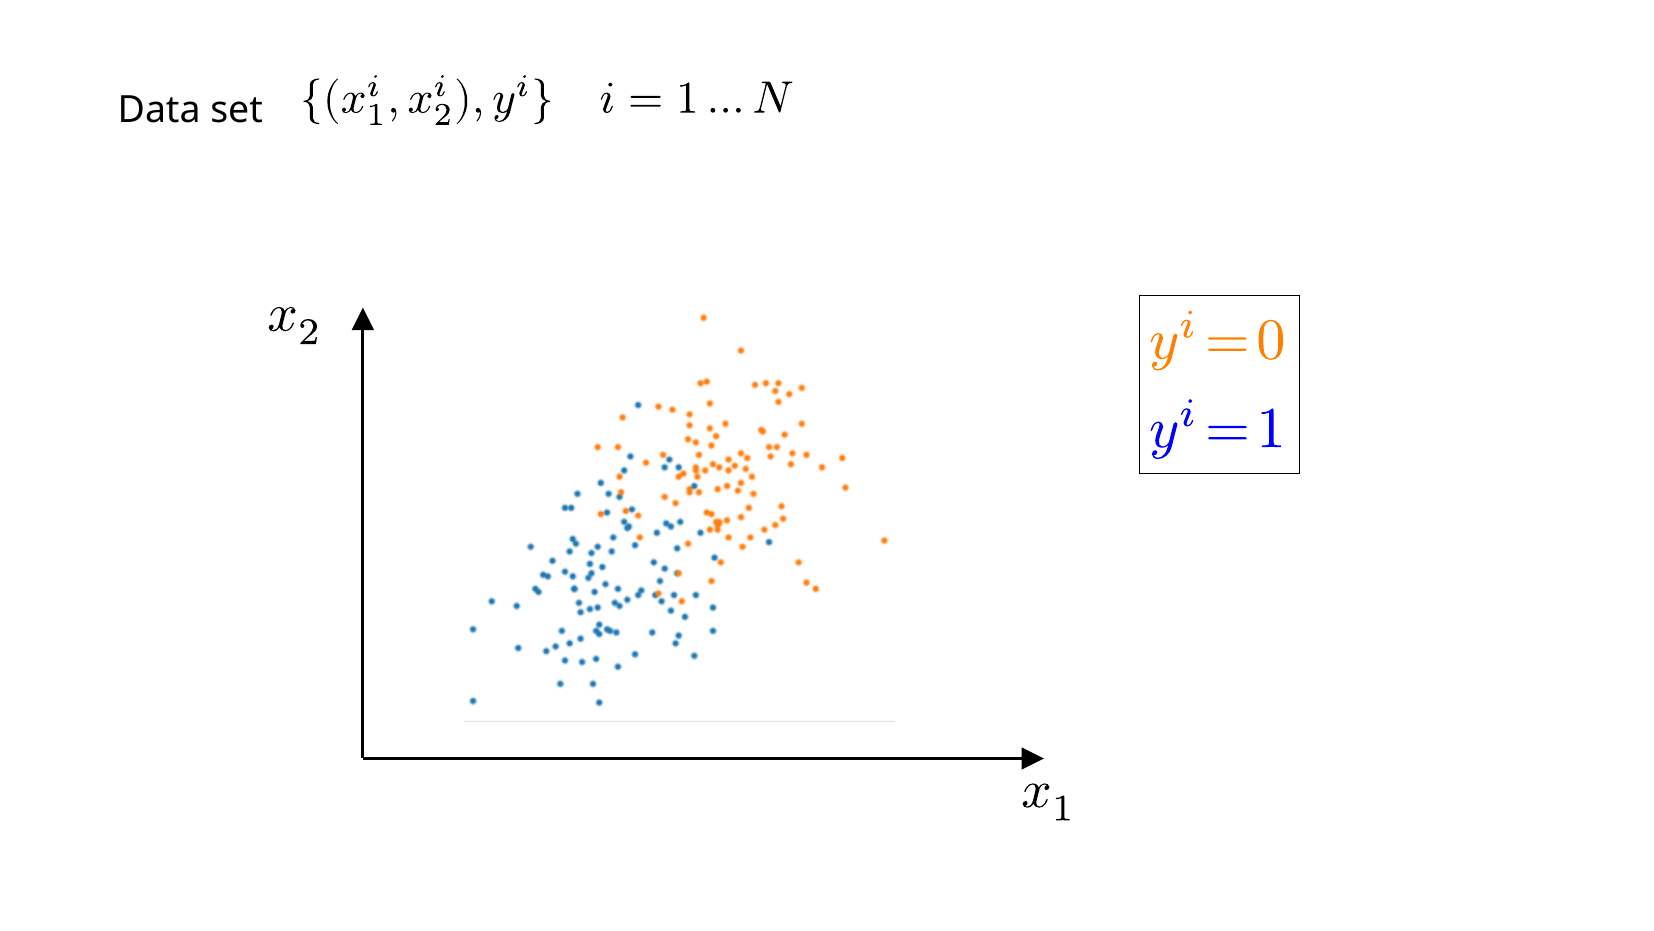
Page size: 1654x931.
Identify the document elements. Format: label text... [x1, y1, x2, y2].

picture [1148, 399, 1281, 460]
picture [464, 302, 895, 722]
picture [300, 75, 793, 125]
picture [265, 304, 320, 347]
picture [1021, 783, 1070, 821]
text_box Data set [102, 75, 275, 132]
picture [1148, 310, 1284, 371]
